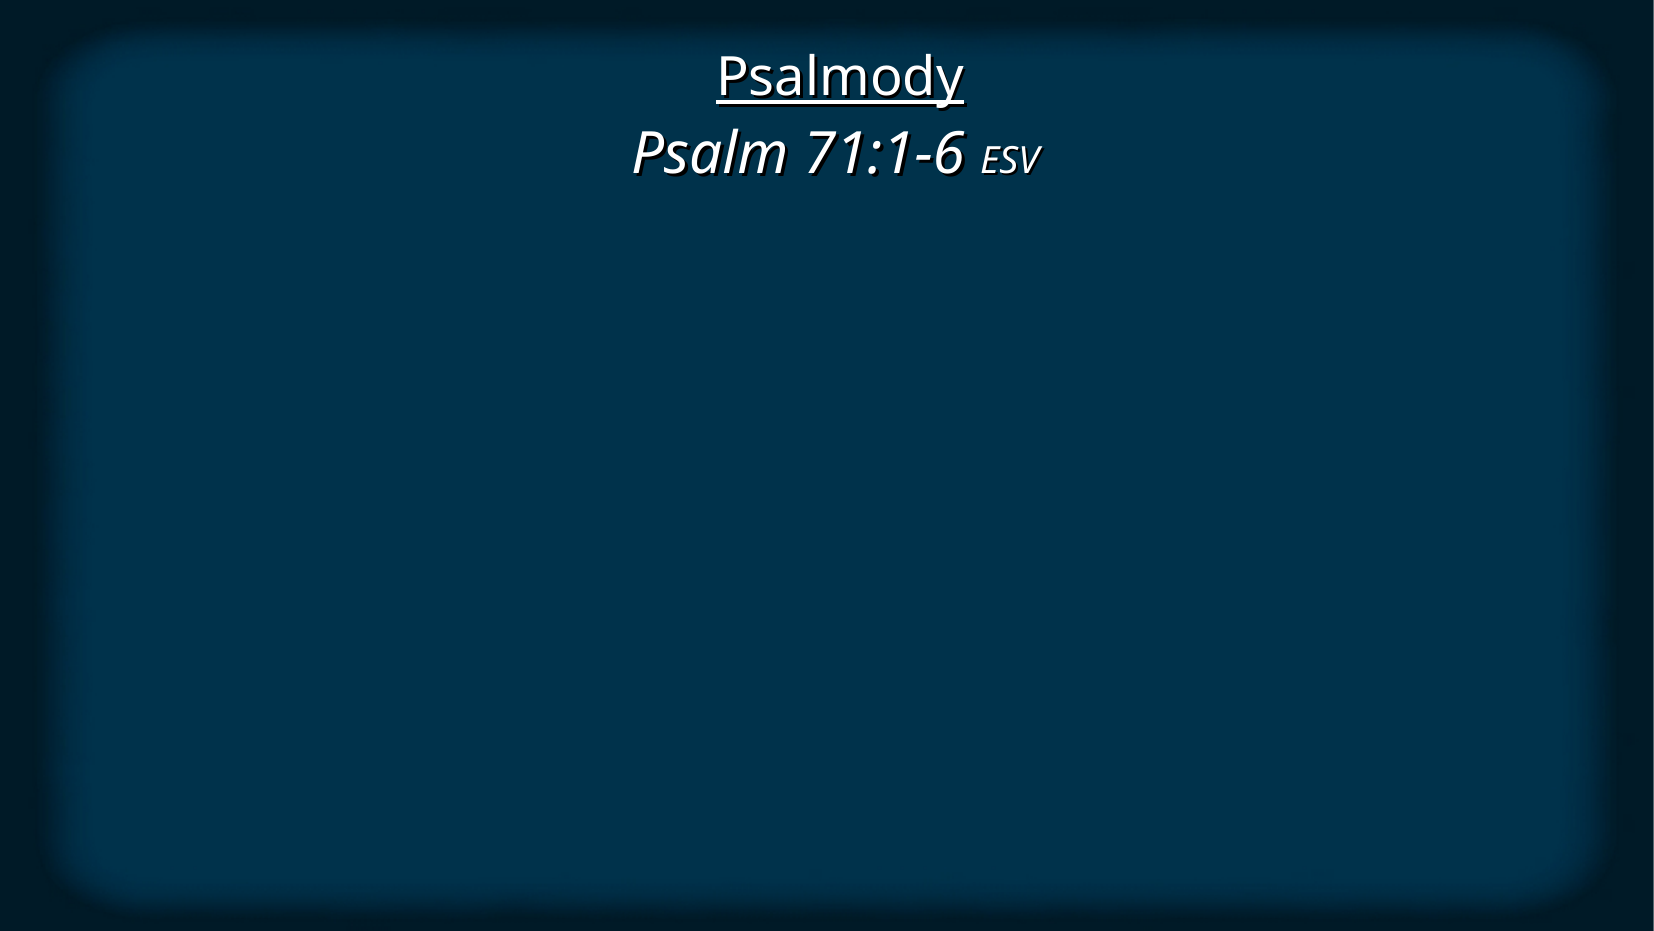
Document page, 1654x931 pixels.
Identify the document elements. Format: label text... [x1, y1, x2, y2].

picture [0, 0, 1654, 931]
text_box Psalmody Psalm 71:1-6 ESV [105, 30, 1576, 194]
